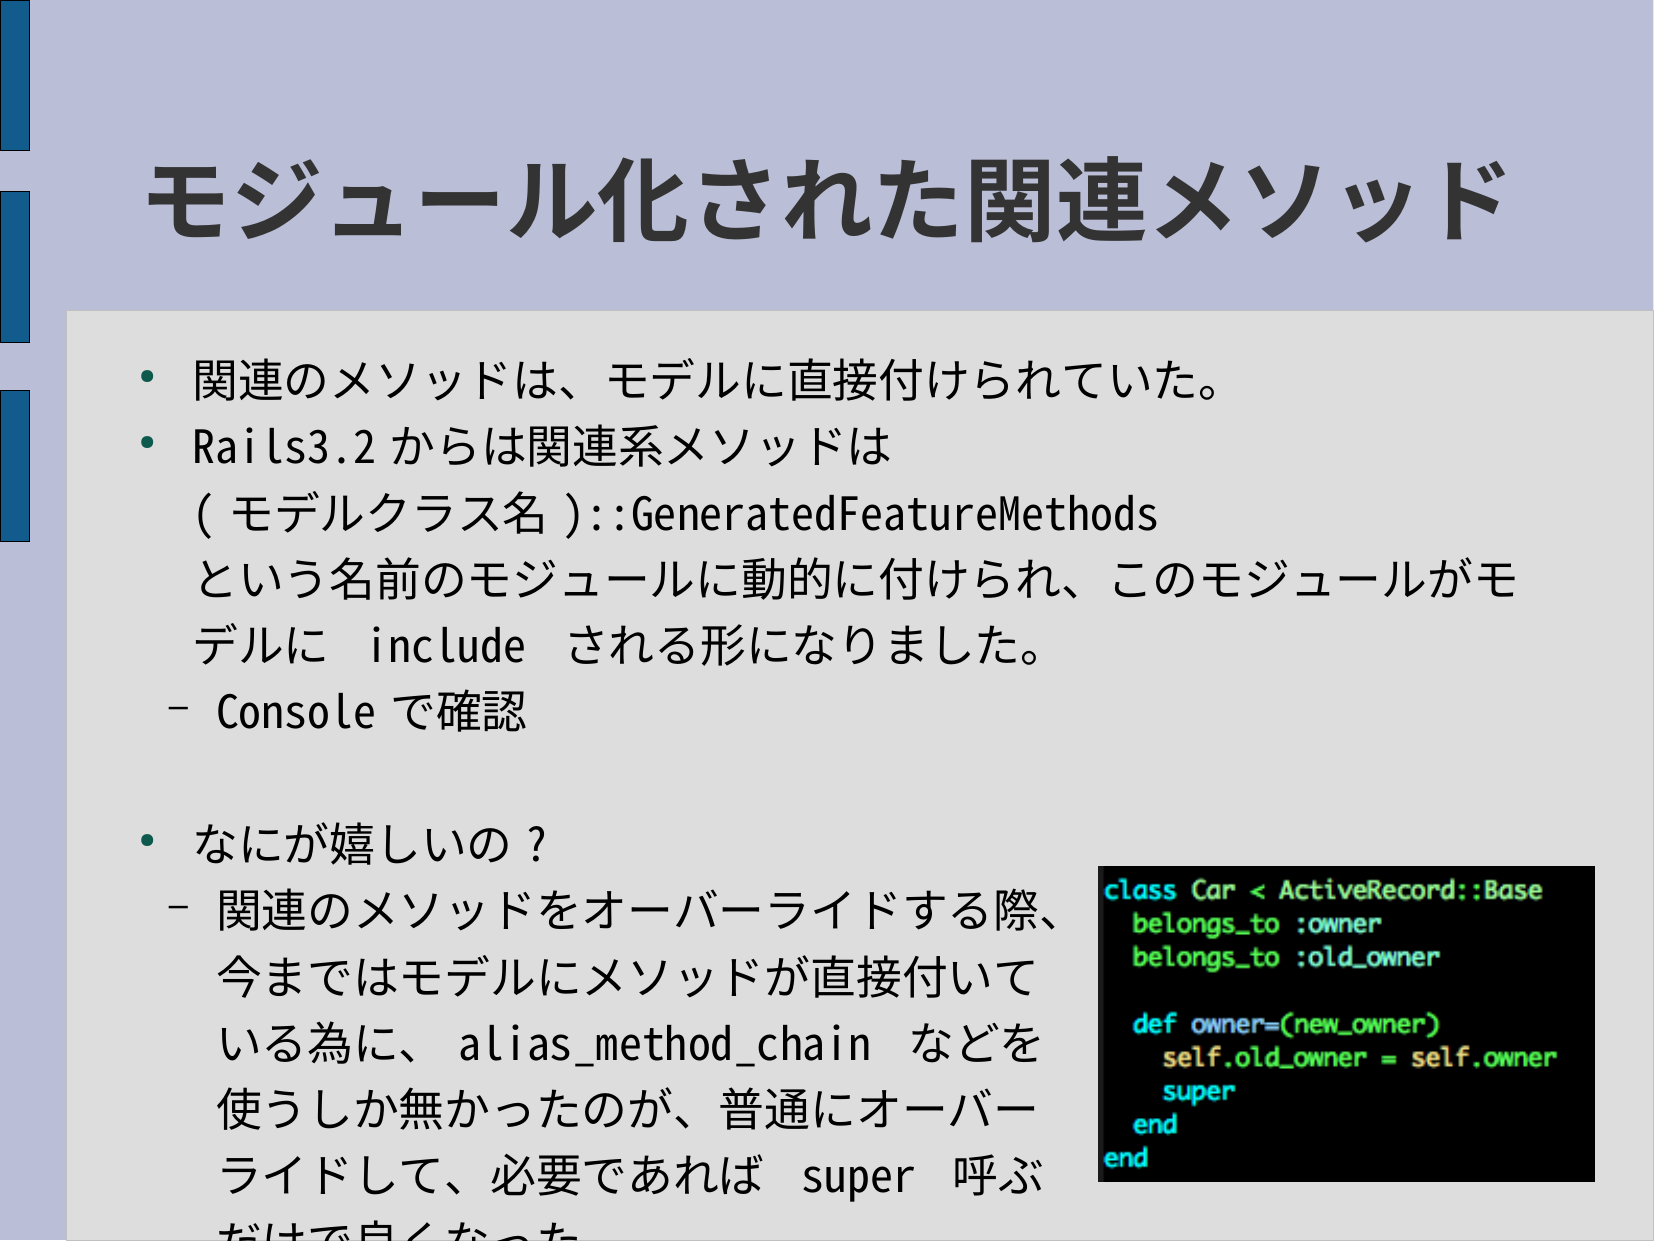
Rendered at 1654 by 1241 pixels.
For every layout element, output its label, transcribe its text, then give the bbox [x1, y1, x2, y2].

picture [1098, 866, 1595, 1182]
title モジュール化された関連メソッド [121, 91, 1534, 299]
list 関連のメソッドは、モデルに直接付けられていた。 Rails3.2からは関連系メソッドは (モデルクラス名)::GeneratedFeatureMethods という名前のモジュールに動的に付けられ、このモジュールがモデルに include される形になりました。 Consoleで確認 なにが嬉しいの? 関連のメソッドをオーバーライドする際、 今まではモデルにメソッドが直接付いて いる為に、alias_method_chain などを 使うしか無かったのが、普通にオーバー ライドして、必要であれば super 呼ぶ だけで良くなった. [121, 344, 1534, 1207]
